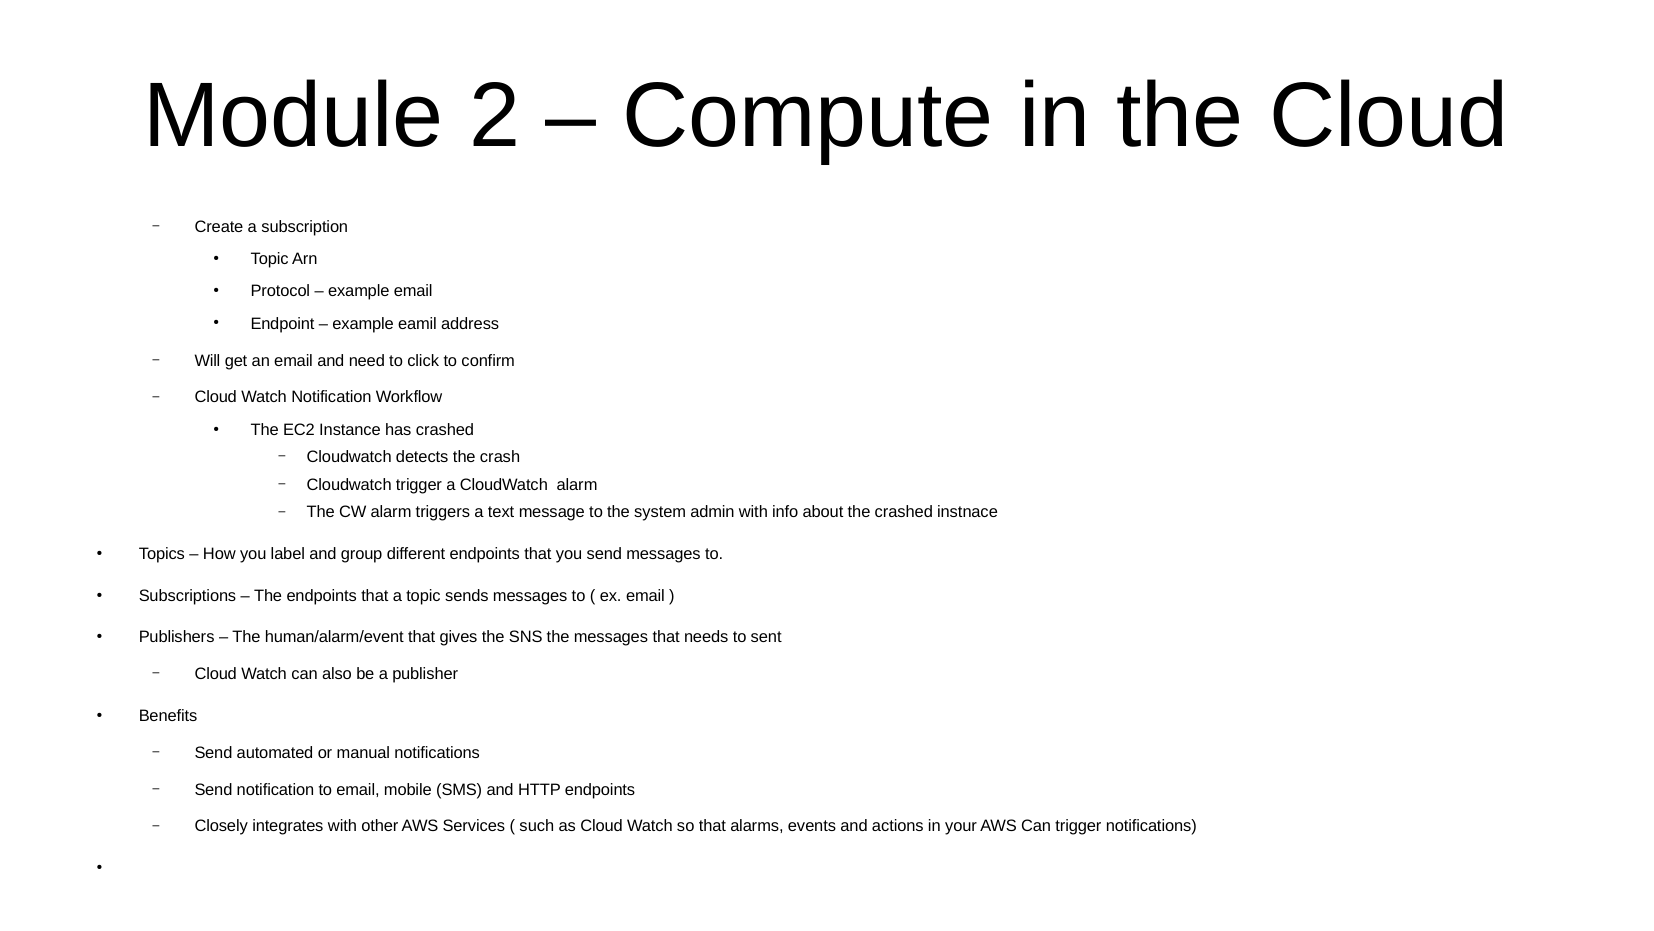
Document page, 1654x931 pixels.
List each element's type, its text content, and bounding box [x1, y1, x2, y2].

list Create a subscription Topic Arn Protocol – example email Endpoint – example eamil address Will get an email and need to click to confirm Cloud Watch Notification Workflow The EC2 Instance has crashed Cloudwatch detects the crash Cloudwatch trigger a CloudWatch alarm The CW alarm triggers a text message to the system admin with info about the crashed instnace Topics – How you label and group different endpoints that you send messages to. Subscriptions – The endpoints that a topic sends messages to ( ex. email ) Publishers – The human/alarm/event that gives the SNS the messages that needs to sent Cloud Watch can also be a publisher Benefits Send automated or manual notifications Send notification to email, mobile (SMS) and HTTP endpoints Closely integrates with other AWS Services ( such as Cloud Watch so that alarms, events and actions in your AWS Can trigger notifications) [82, 217, 1561, 841]
title Module 2 – Compute in the Cloud [82, 37, 1571, 193]
